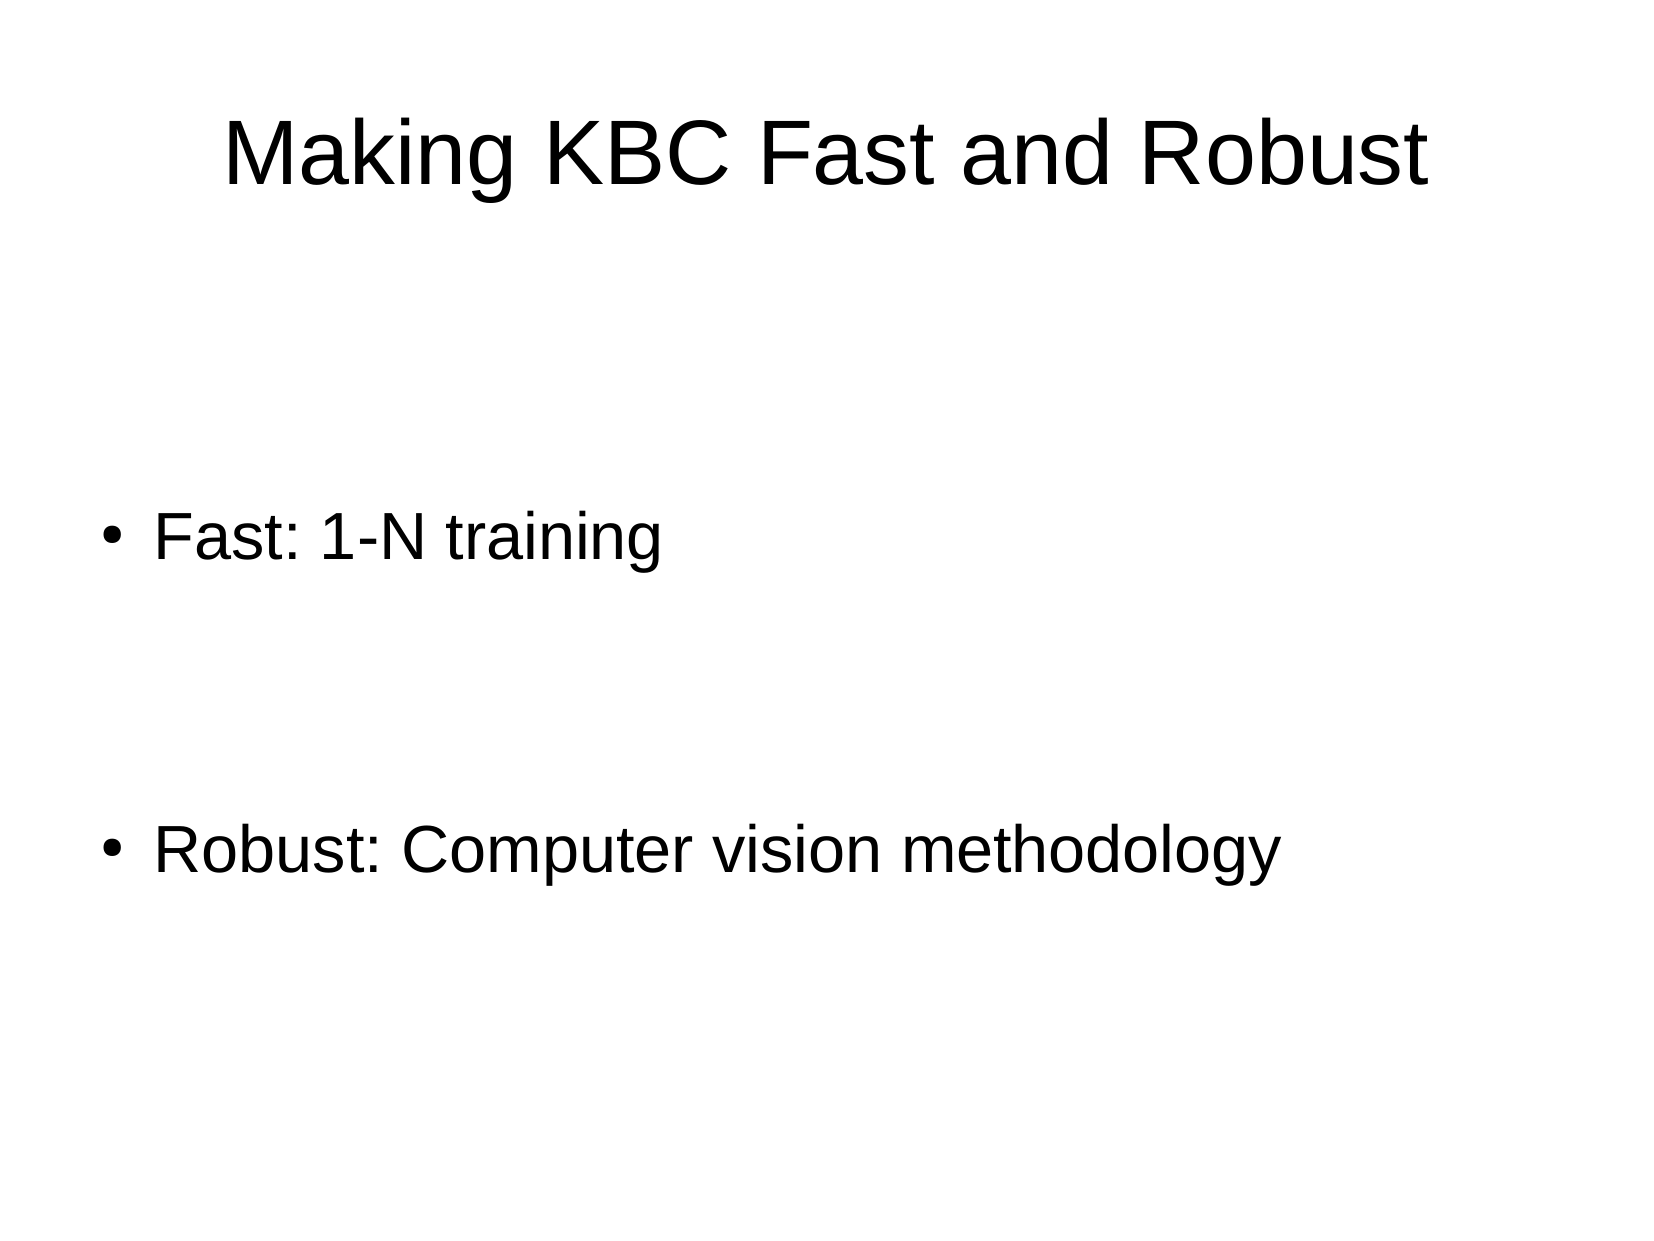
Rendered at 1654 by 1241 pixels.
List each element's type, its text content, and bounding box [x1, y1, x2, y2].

title Making KBC Fast and Robust [82, 49, 1571, 257]
list Fast: 1-N training Robust: Computer vision methodology [82, 290, 1571, 1010]
